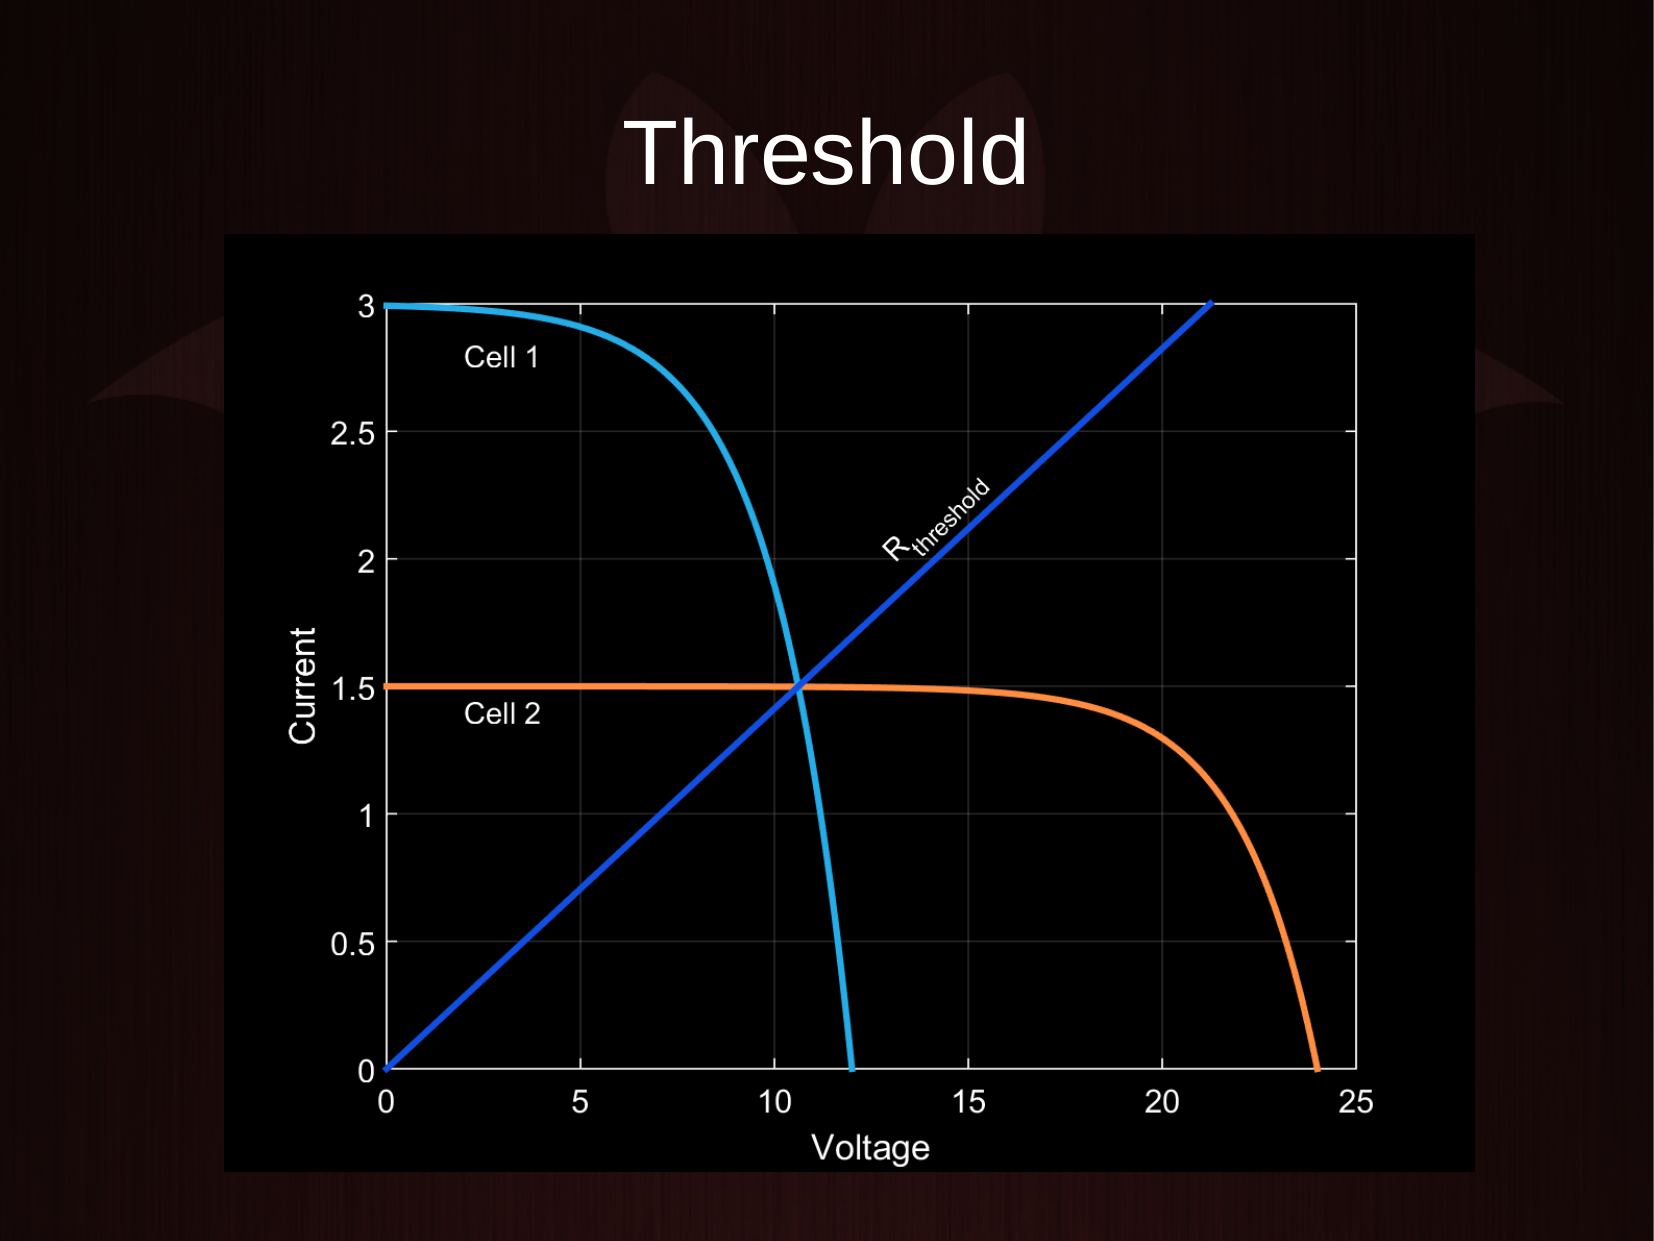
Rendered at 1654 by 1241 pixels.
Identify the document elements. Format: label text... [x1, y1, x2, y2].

title Threshold [82, 49, 1571, 257]
picture [0, 0, 1654, 1241]
